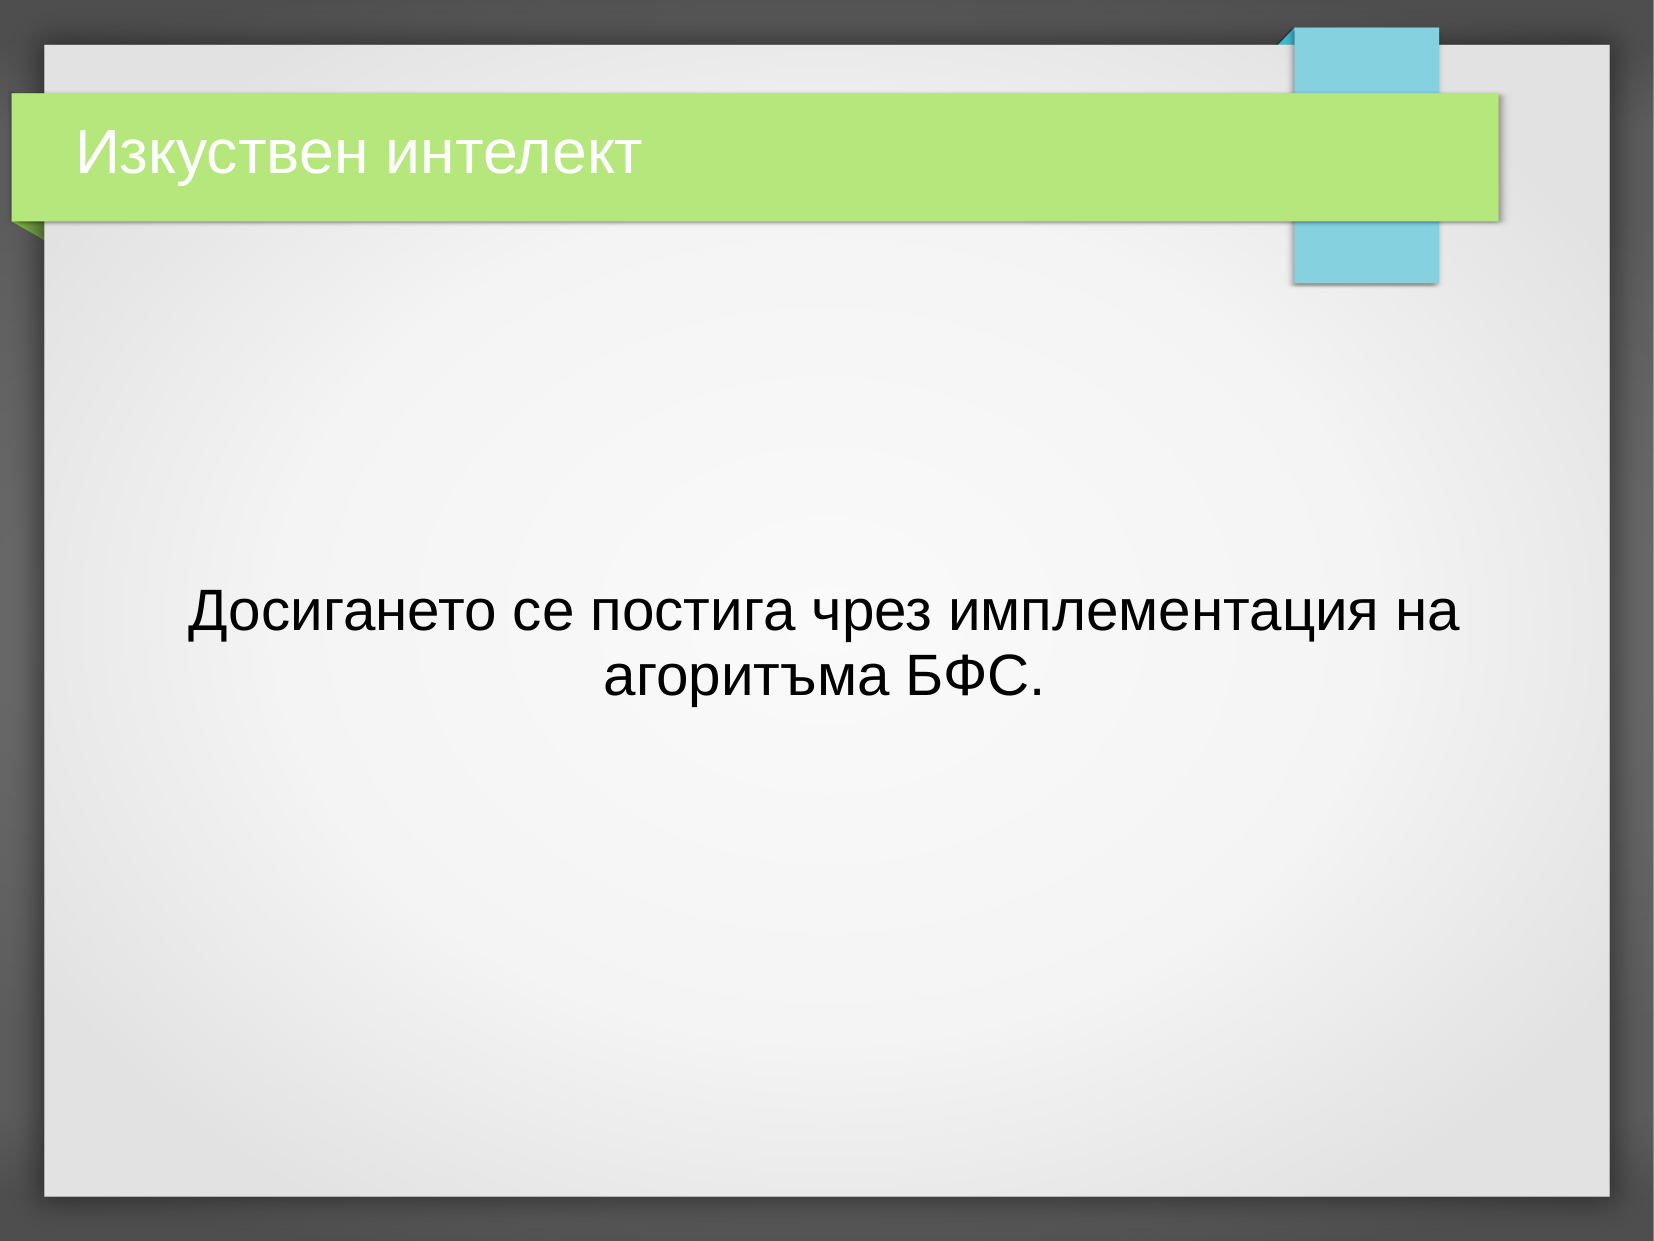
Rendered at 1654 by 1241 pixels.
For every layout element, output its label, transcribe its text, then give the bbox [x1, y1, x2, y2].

title Изкуствен интелект [75, 47, 1564, 256]
text_box Досигането се постига чрез имплементация на агоритъма БФС. [60, 570, 1591, 715]
picture [0, 0, 1654, 1241]
